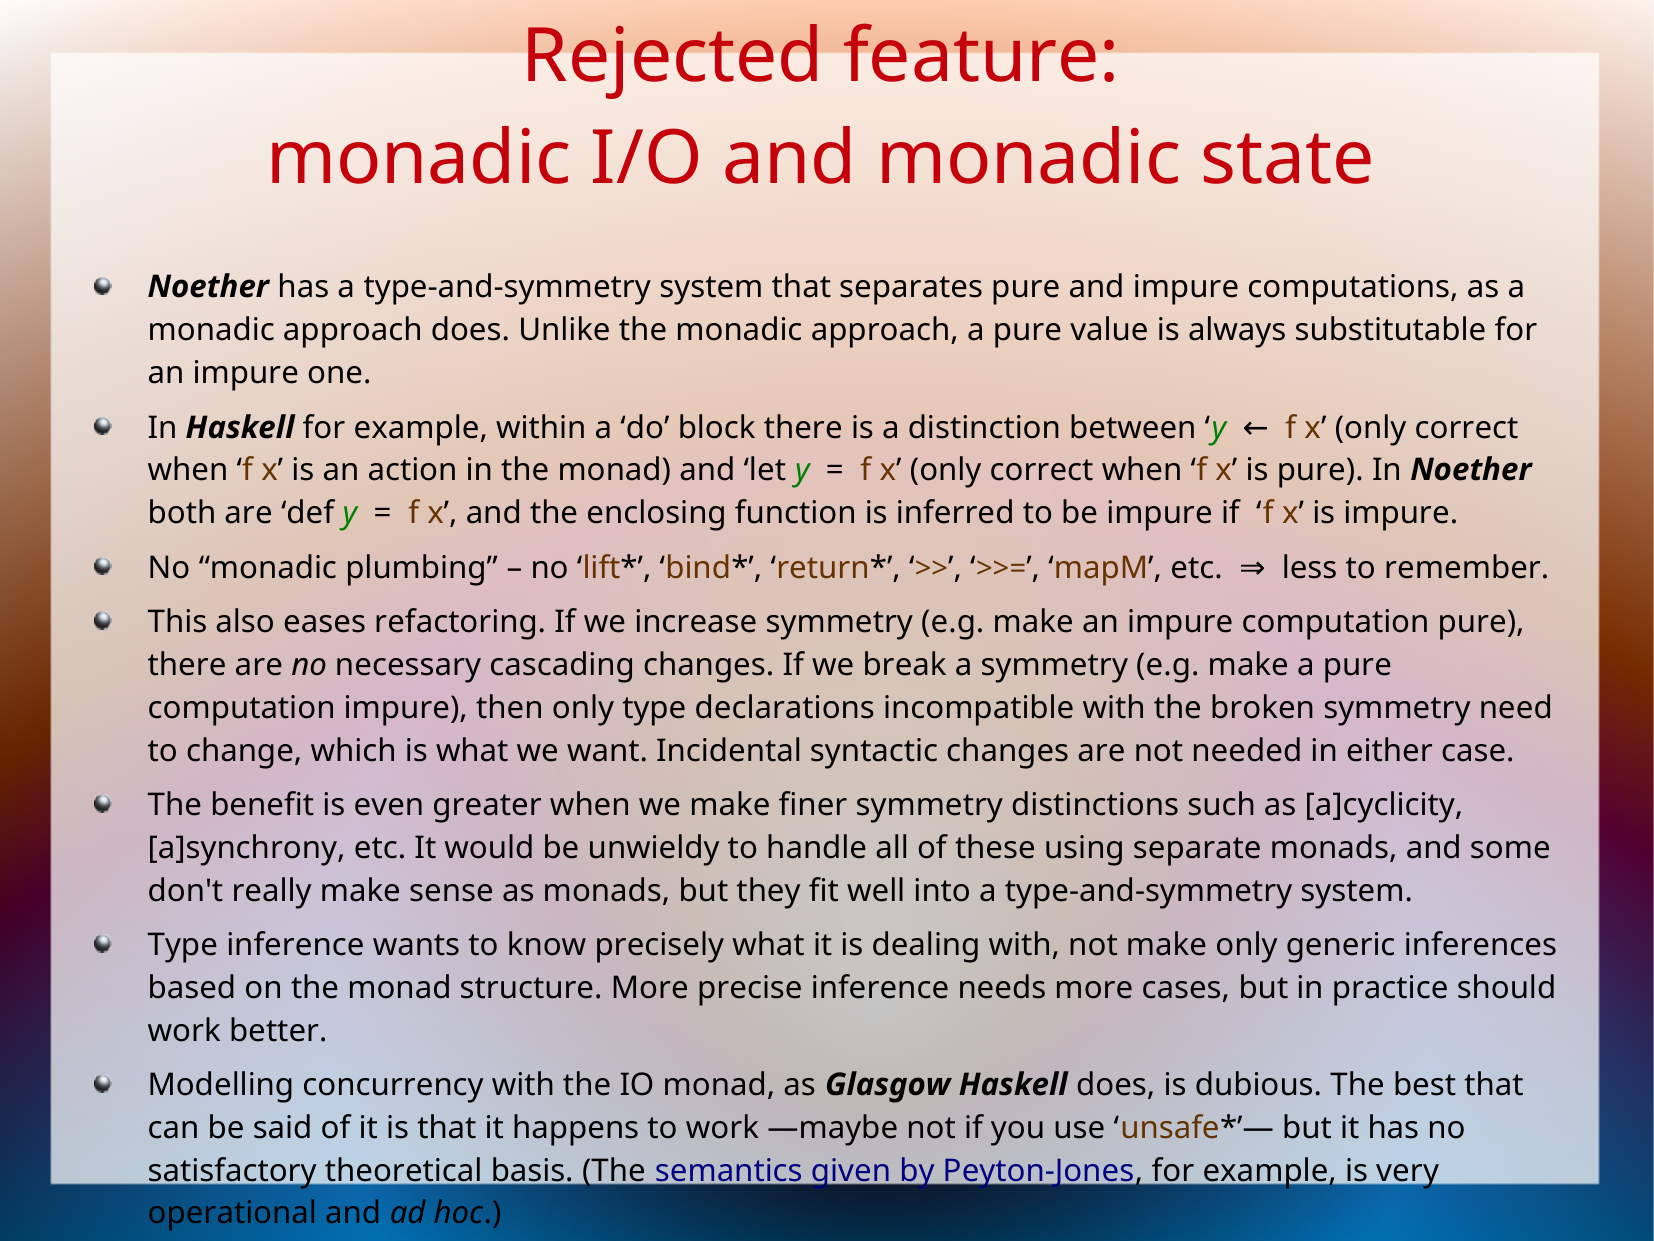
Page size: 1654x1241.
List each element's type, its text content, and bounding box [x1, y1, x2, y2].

picture [0, 0, 1654, 1241]
title Rejected feature: monadic I/O and monadic state [76, 7, 1565, 200]
list Noether has a type-and-symmetry system that separates pure and impure computations, as a monadic approach does. Unlike the monadic approach, a pure value is always substitutable for an impure one. In Haskell for example, within a ‘do’ block there is a distinction between ‘y ← f x’ (only correct when ‘f x’ is an action in the monad) and ‘let y = f x’ (only correct when ‘f x’ is pure). In Noether both are ‘def y = f x’, and the enclosing function is inferred to be impure if ‘f x’ is impure. No “monadic plumbing” – no ‘lift*’, ‘bind*’, ‘return*’, ‘>>’, ‘>>=’, ‘mapM’, etc. ⇒ less to remember. This also eases refactoring. If we increase symmetry (e.g. make an impure computation pure), there are no necessary cascading changes. If we break a symmetry (e.g. make a pure computation impure), then only type declarations incompatible with the broken symmetry need to change, which is what we want. Incidental syntactic changes are not needed in either case. The benefit is even greater when we make finer symmetry distinctions such as [a]cyclicity, [a]synchrony, etc. It would be unwieldy to handle all of these using separate monads, and some don't really make sense as monads, but they fit well into a type-and-symmetry system. Type inference wants to know precisely what it is dealing with, not make only generic inferences based on the monad structure. More precise inference needs more cases, but in practice should work better. Modelling concurrency with the IO monad, as Glasgow Haskell does, is dubious. The best that can be said of it is that it happens to work —maybe not if you use ‘unsafe*’— but it has no satisfactory theoretical basis. (The semantics given by Peyton-Jones, for example, is very operational and ad hoc.) Monads can do other things, but we could implement them in a library, with ‘do’ as a macro; no language support is needed. [76, 264, 1565, 1107]
